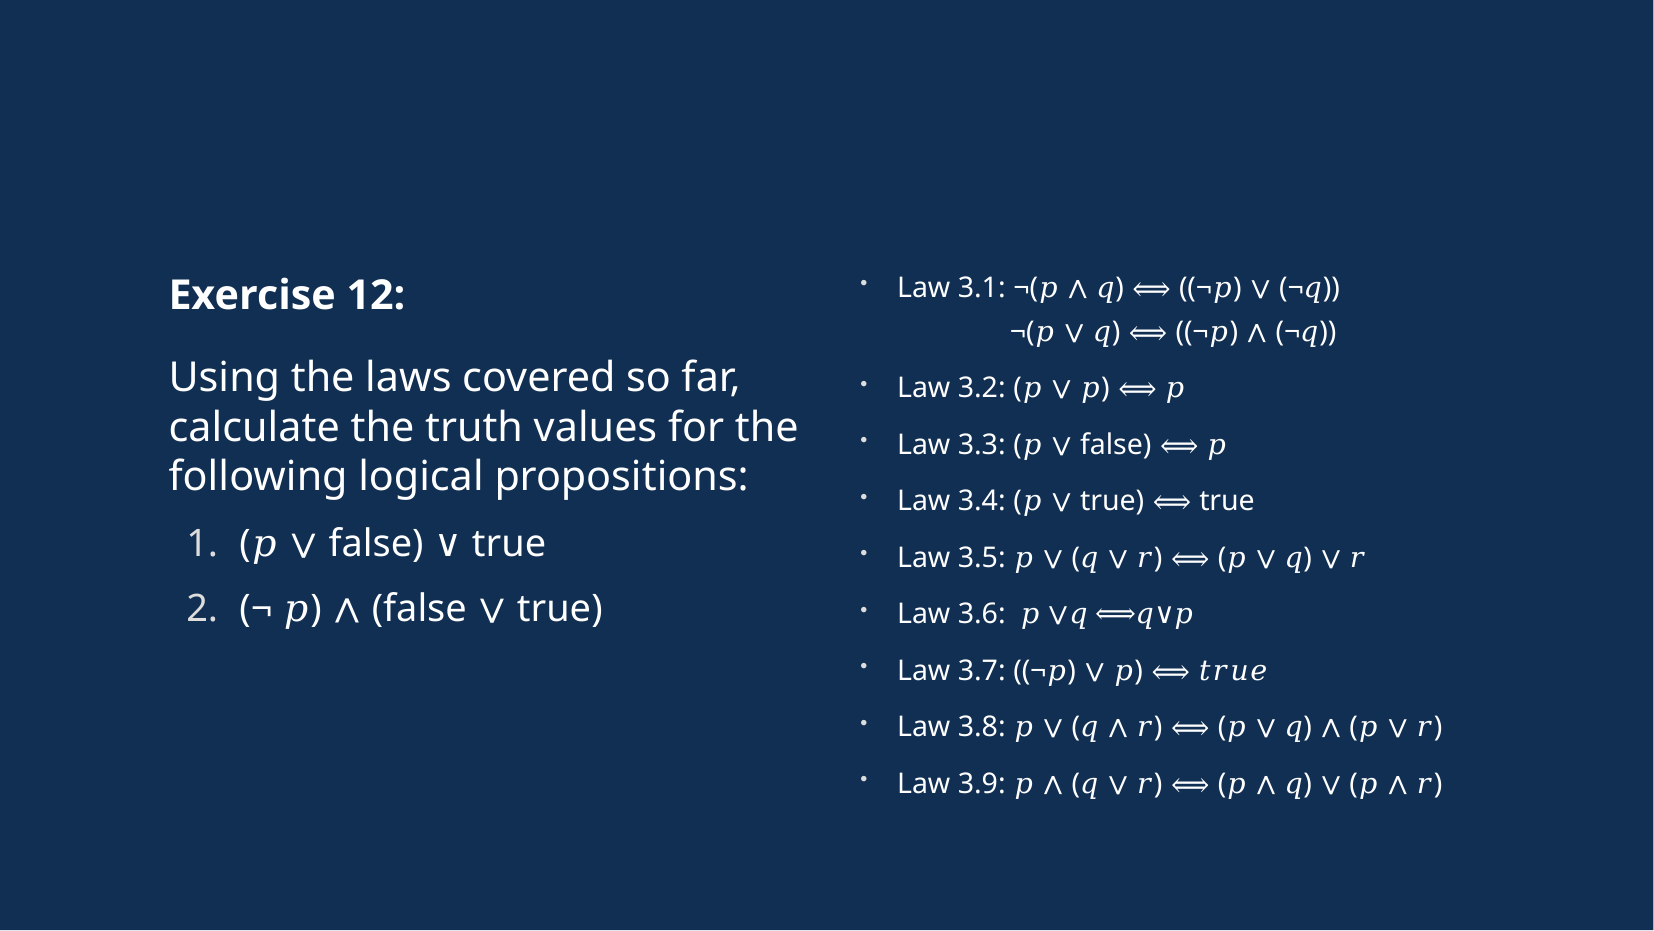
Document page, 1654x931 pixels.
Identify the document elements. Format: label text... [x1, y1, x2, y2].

list Law 3.1: ¬(𝑝 ∧ 𝑞) ⟺ ((¬𝑝) ∨ (¬𝑞)) ¬(𝑝 ∨ 𝑞) ⟺ ((¬𝑝) ∧ (¬𝑞)) Law 3.2: (𝑝 ∨ 𝑝) ⟺ 𝑝 Law 3.3: (𝑝 ∨ false) ⟺ 𝑝 Law 3.4: (𝑝 ∨ true) ⟺ true Law 3.5: 𝑝 ∨ (𝑞 ∨ 𝑟) ⟺ (𝑝 ∨ 𝑞) ∨ 𝑟 Law 3.6: 𝑝 ∨𝑞 ⟺𝑞∨𝑝 Law 3.7: ((¬𝑝) ∨ 𝑝) ⟺ 𝑡𝑟𝑢𝑒 Law 3.8: 𝑝 ∨ (𝑞 ∧ 𝑟) ⟺ (𝑝 ∨ 𝑞) ∧ (𝑝 ∨ 𝑟) Law 3.9: 𝑝 ∧ (𝑞 ∨ 𝑟) ⟺ (𝑝 ∧ 𝑞) ∨ (𝑝 ∧ 𝑟) [848, 268, 1563, 806]
list Exercise 12: Using the laws covered so far, calculate the truth values for the following logical propositions: (𝑝 ∨ false) ∨ true (¬ 𝑝) ∧ (false ∨ true) [97, 268, 813, 806]
